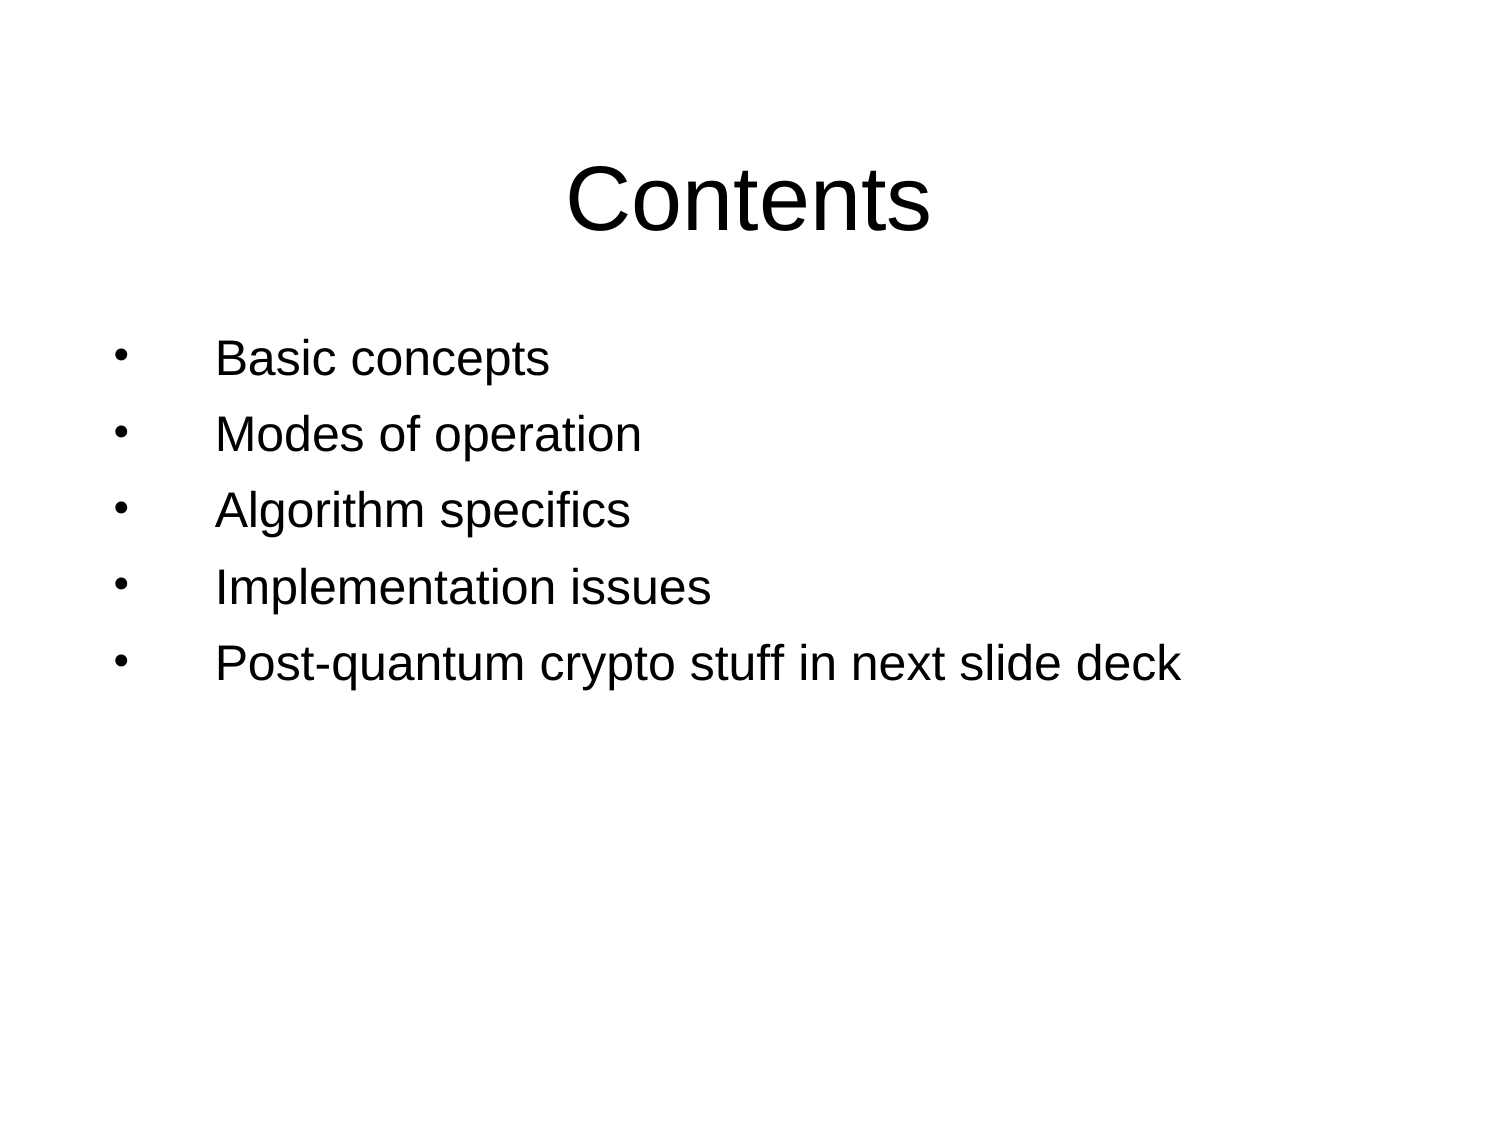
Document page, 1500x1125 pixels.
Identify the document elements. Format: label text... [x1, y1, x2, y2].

title Contents [112, 107, 1387, 280]
list Basic concepts Modes of operation Algorithm specifics Implementation issues Post-quantum crypto stuff in next slide deck [112, 324, 1387, 985]
